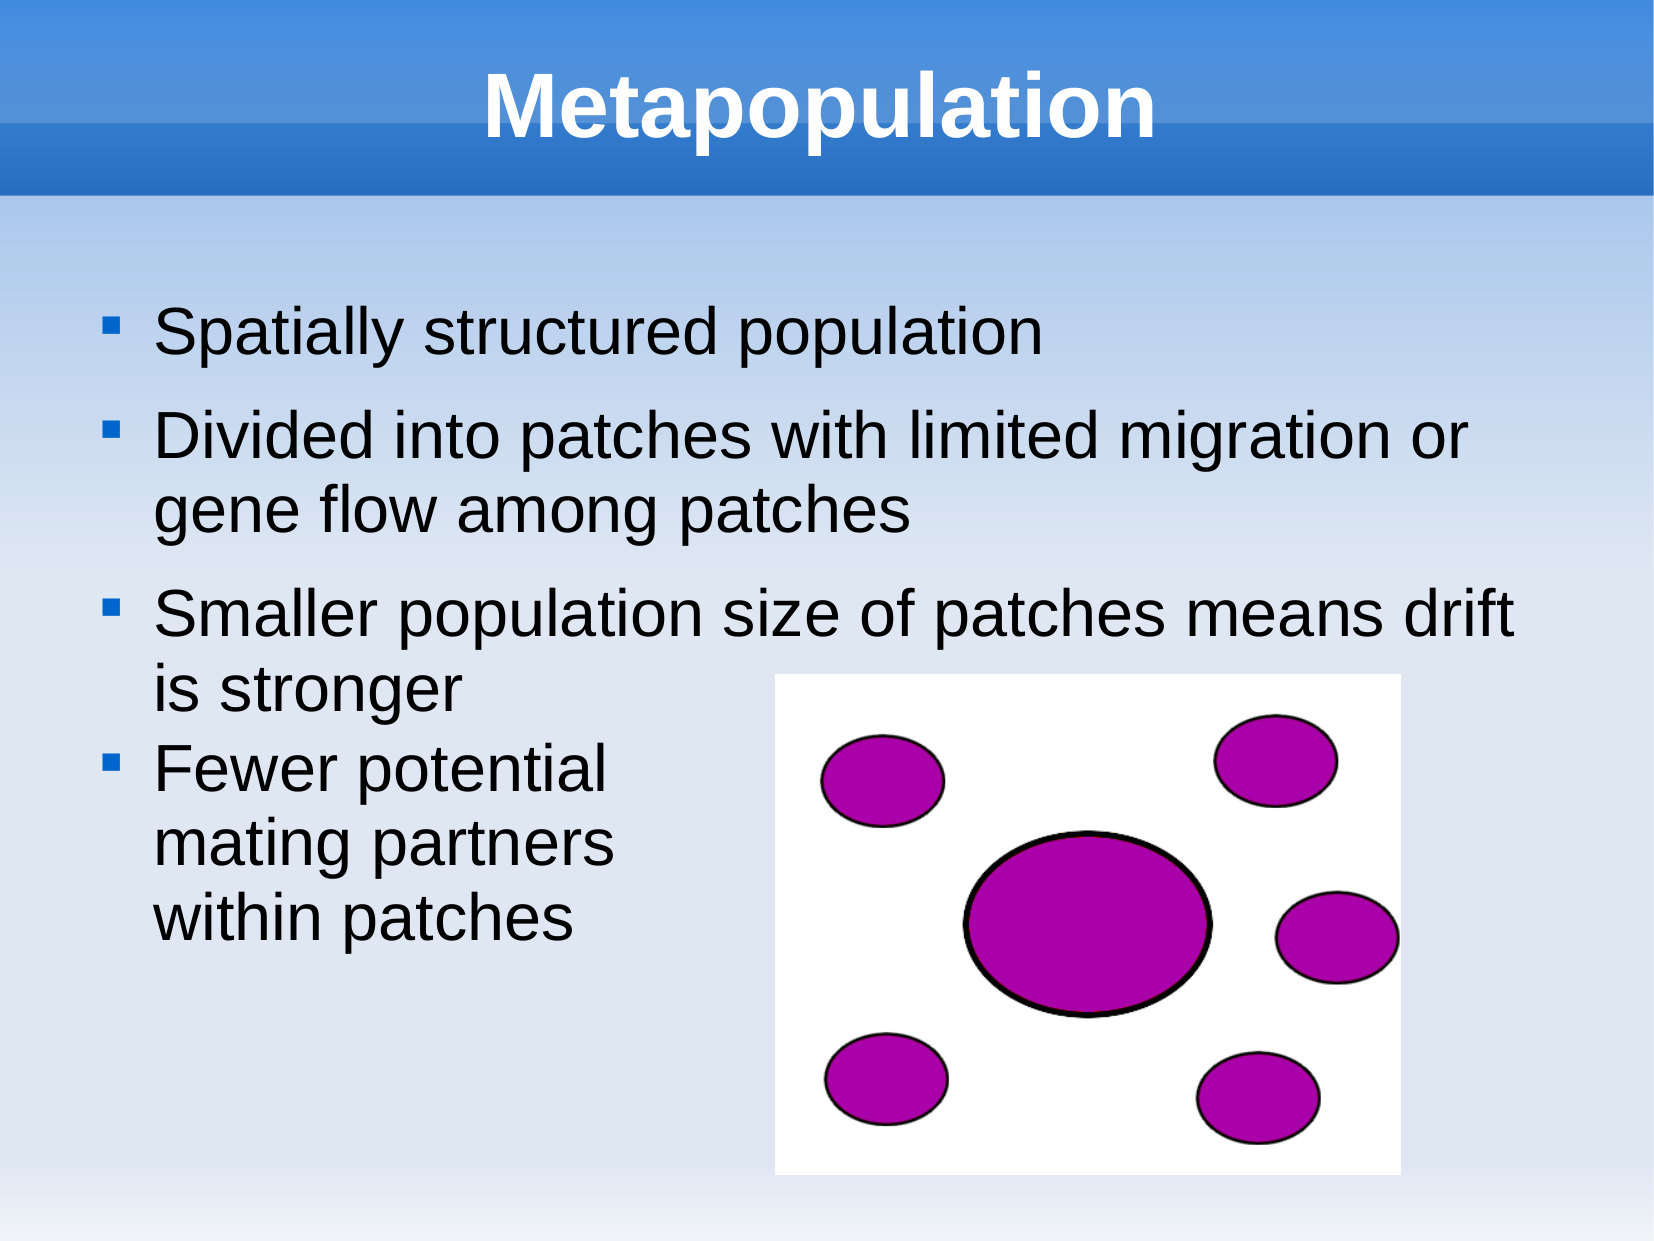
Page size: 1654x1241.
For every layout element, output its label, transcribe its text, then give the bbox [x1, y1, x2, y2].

picture [0, 0, 1654, 1241]
title Metapopulation [76, 0, 1565, 208]
list Fewer potential mating partners within patches [82, 727, 788, 1113]
list Spatially structured population Divided into patches with limited migration or gene flow among patches Smaller population size of patches means drift is stronger [82, 290, 1571, 1094]
